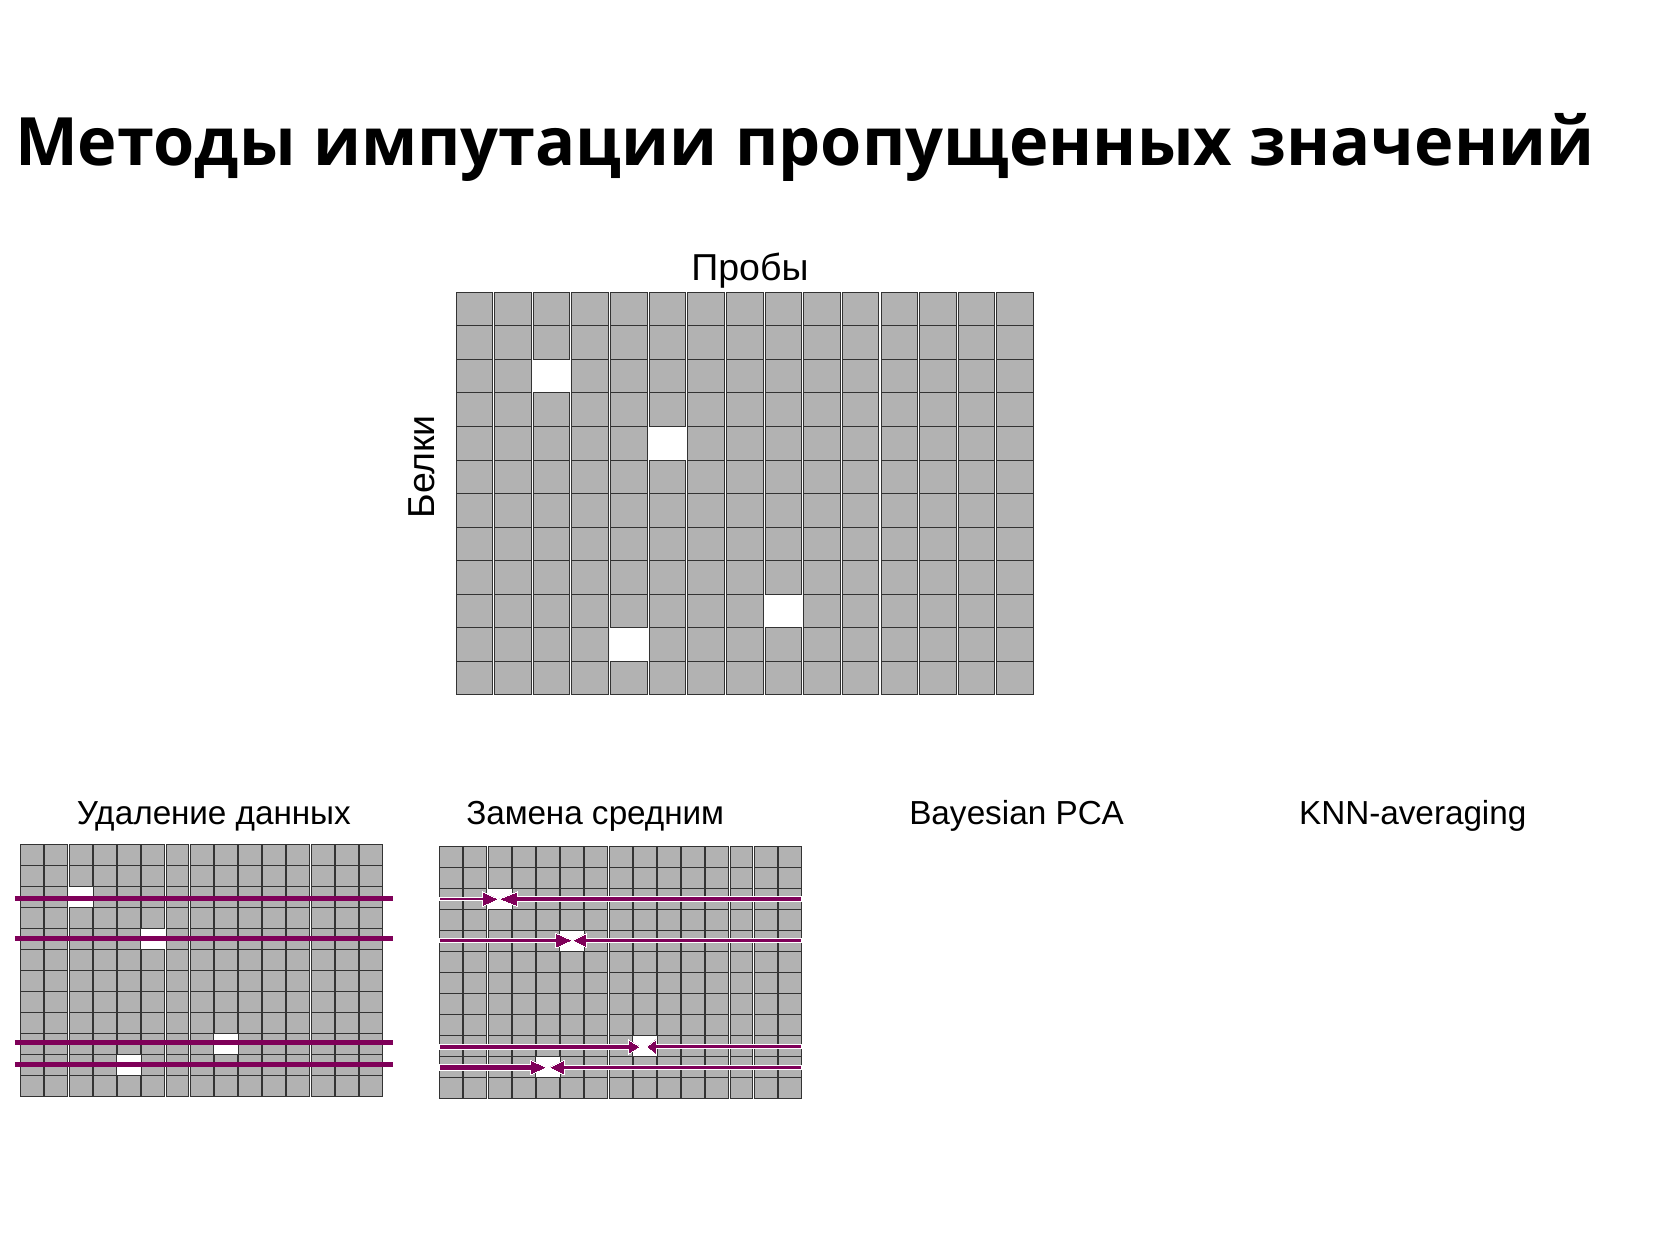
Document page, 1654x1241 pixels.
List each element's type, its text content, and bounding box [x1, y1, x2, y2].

text_box [190, 1045, 310, 1062]
text_box [456, 292, 493, 695]
text_box [166, 941, 189, 1040]
text_box [166, 1045, 189, 1062]
text_box [610, 292, 648, 628]
text_box [311, 901, 383, 936]
text_box Удаление данных [62, 786, 370, 876]
text_box [687, 296, 725, 695]
text_box [610, 661, 648, 695]
text_box KNN-averaging [1284, 786, 1595, 854]
text_box [69, 901, 165, 936]
text_box Замена средним [451, 786, 762, 854]
text_box [494, 292, 532, 695]
text_box [20, 1067, 68, 1097]
text_box [311, 844, 383, 896]
text_box Пробы [676, 239, 954, 296]
text_box [996, 292, 1034, 695]
text_box [919, 292, 957, 695]
text_box [20, 1045, 68, 1062]
text_box Bayesian PCA [894, 786, 1185, 860]
text_box [881, 296, 918, 695]
text_box [842, 296, 879, 695]
text_box [765, 296, 802, 595]
text_box [571, 292, 609, 695]
text_box [190, 941, 310, 1040]
text_box Белки [392, 290, 450, 534]
text_box [69, 876, 165, 896]
text_box [190, 876, 310, 896]
title Методы импутации пропущенных значений [15, 19, 1636, 260]
text_box [726, 296, 764, 695]
text_box [649, 292, 686, 427]
text_box [20, 941, 68, 1040]
text_box [69, 1067, 165, 1097]
text_box [20, 844, 68, 896]
text_box [311, 1067, 383, 1097]
text_box [190, 1067, 310, 1097]
text_box [311, 1045, 383, 1062]
text_box [958, 292, 995, 695]
text_box [311, 941, 383, 1040]
text_box [190, 901, 310, 936]
text_box [69, 1045, 165, 1062]
text_box [166, 1067, 189, 1097]
text_box [533, 392, 570, 695]
text_box [439, 846, 802, 1099]
text_box [166, 901, 189, 936]
text_box [803, 296, 841, 695]
text_box [649, 460, 686, 695]
text_box [765, 627, 802, 695]
text_box [69, 941, 165, 1040]
text_box [20, 901, 68, 936]
text_box [166, 876, 189, 896]
text_box [533, 292, 570, 360]
